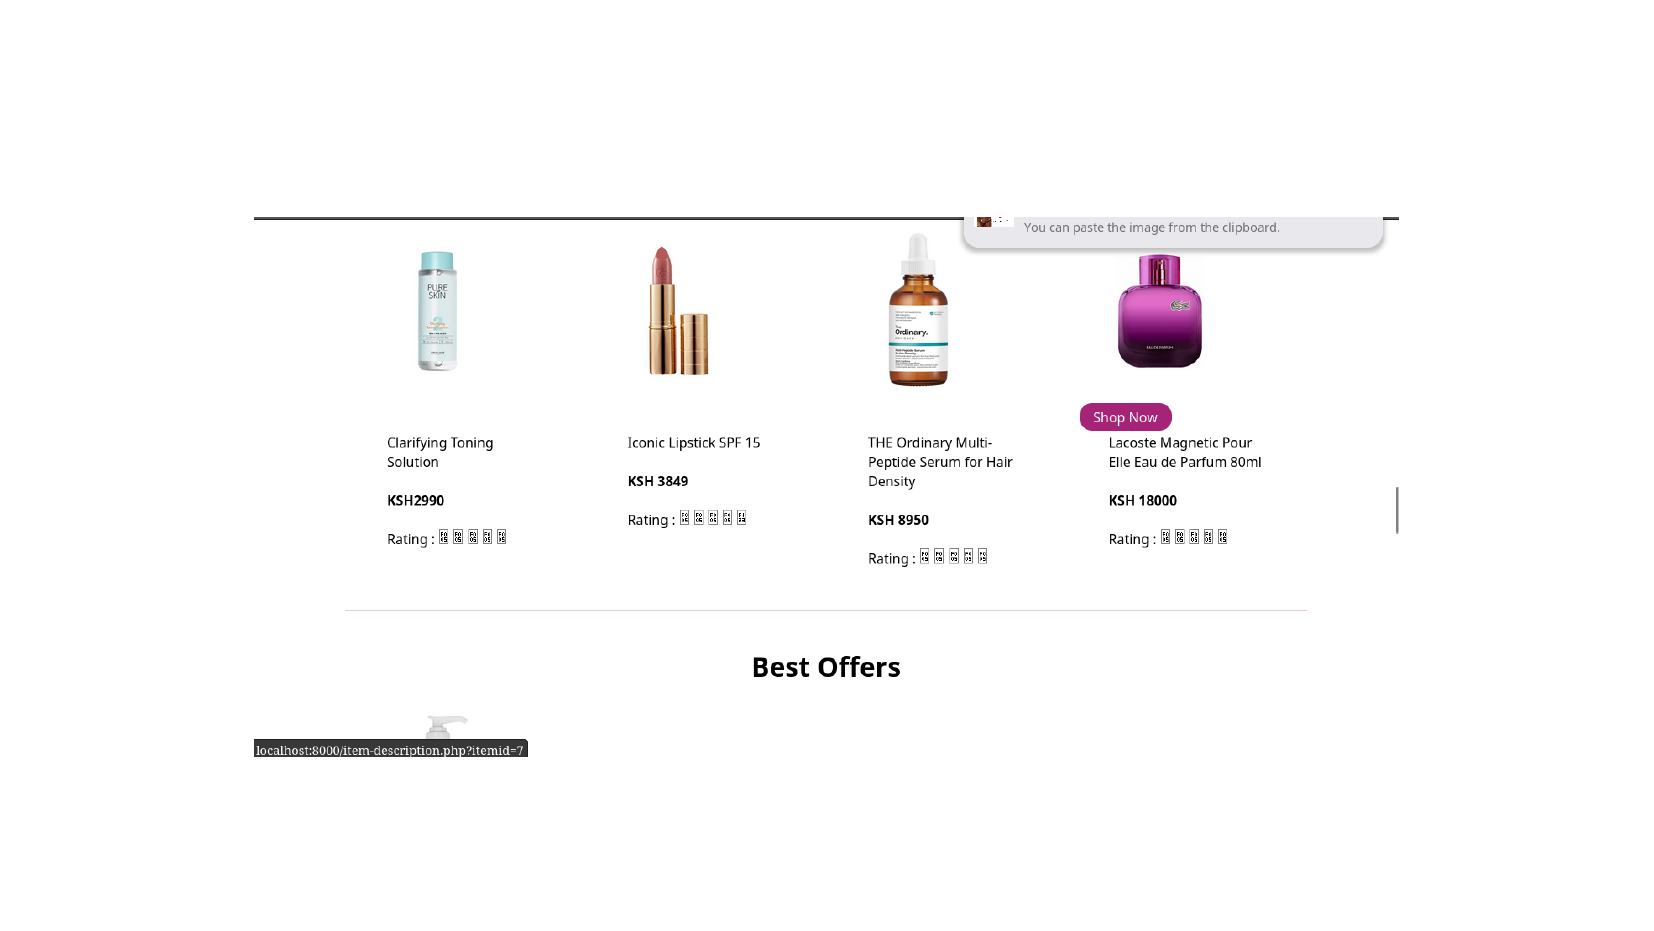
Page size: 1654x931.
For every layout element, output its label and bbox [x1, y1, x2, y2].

picture [254, 217, 1399, 758]
